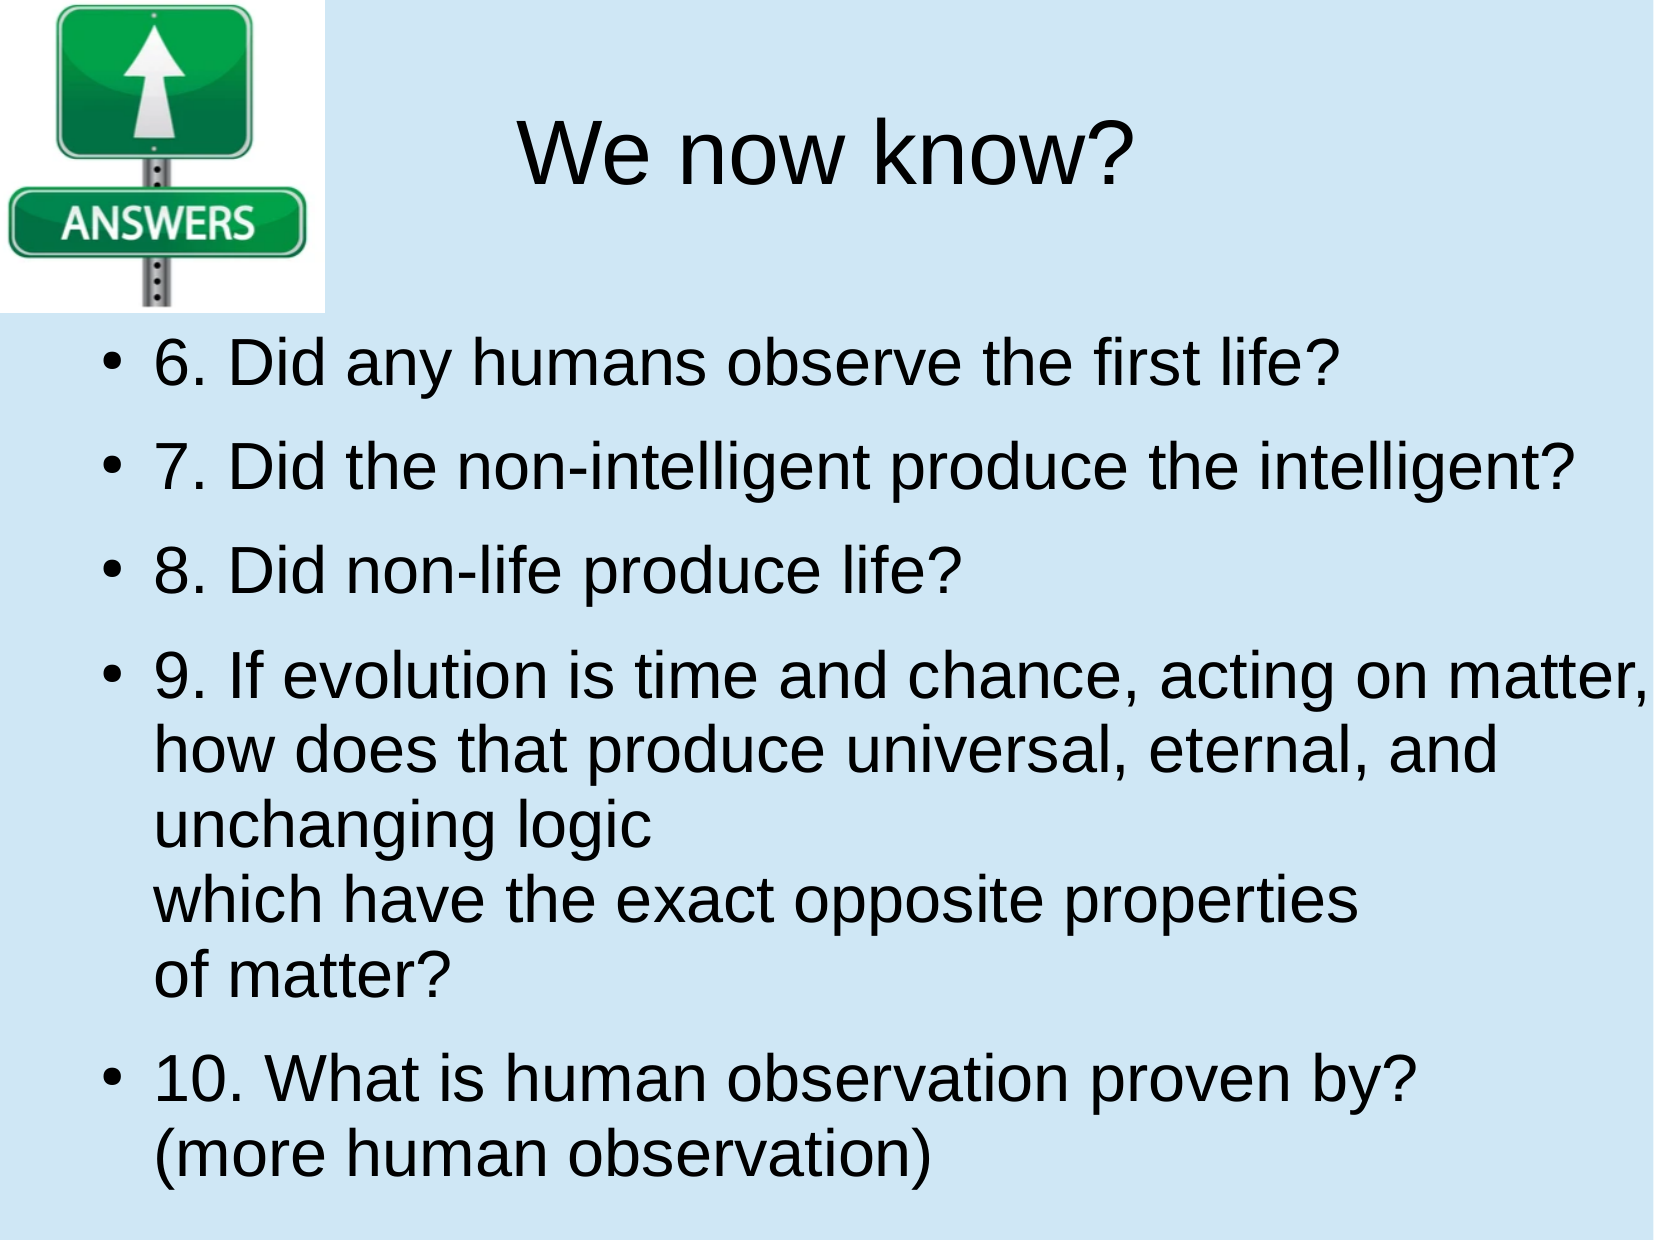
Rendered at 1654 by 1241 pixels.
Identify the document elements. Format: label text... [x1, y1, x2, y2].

list 6. Did any humans observe the first life? 7. Did the non-intelligent produce the intelligent? 8. Did non-life produce life? 9. If evolution is time and chance, acting on matter, how does that produce universal, eternal, and unchanging logic which have the exact opposite properties of matter? 10. What is human observation proven by? (more human observation) [82, 324, 1654, 1241]
title We now know? [325, 49, 1571, 257]
picture [0, 0, 325, 313]
